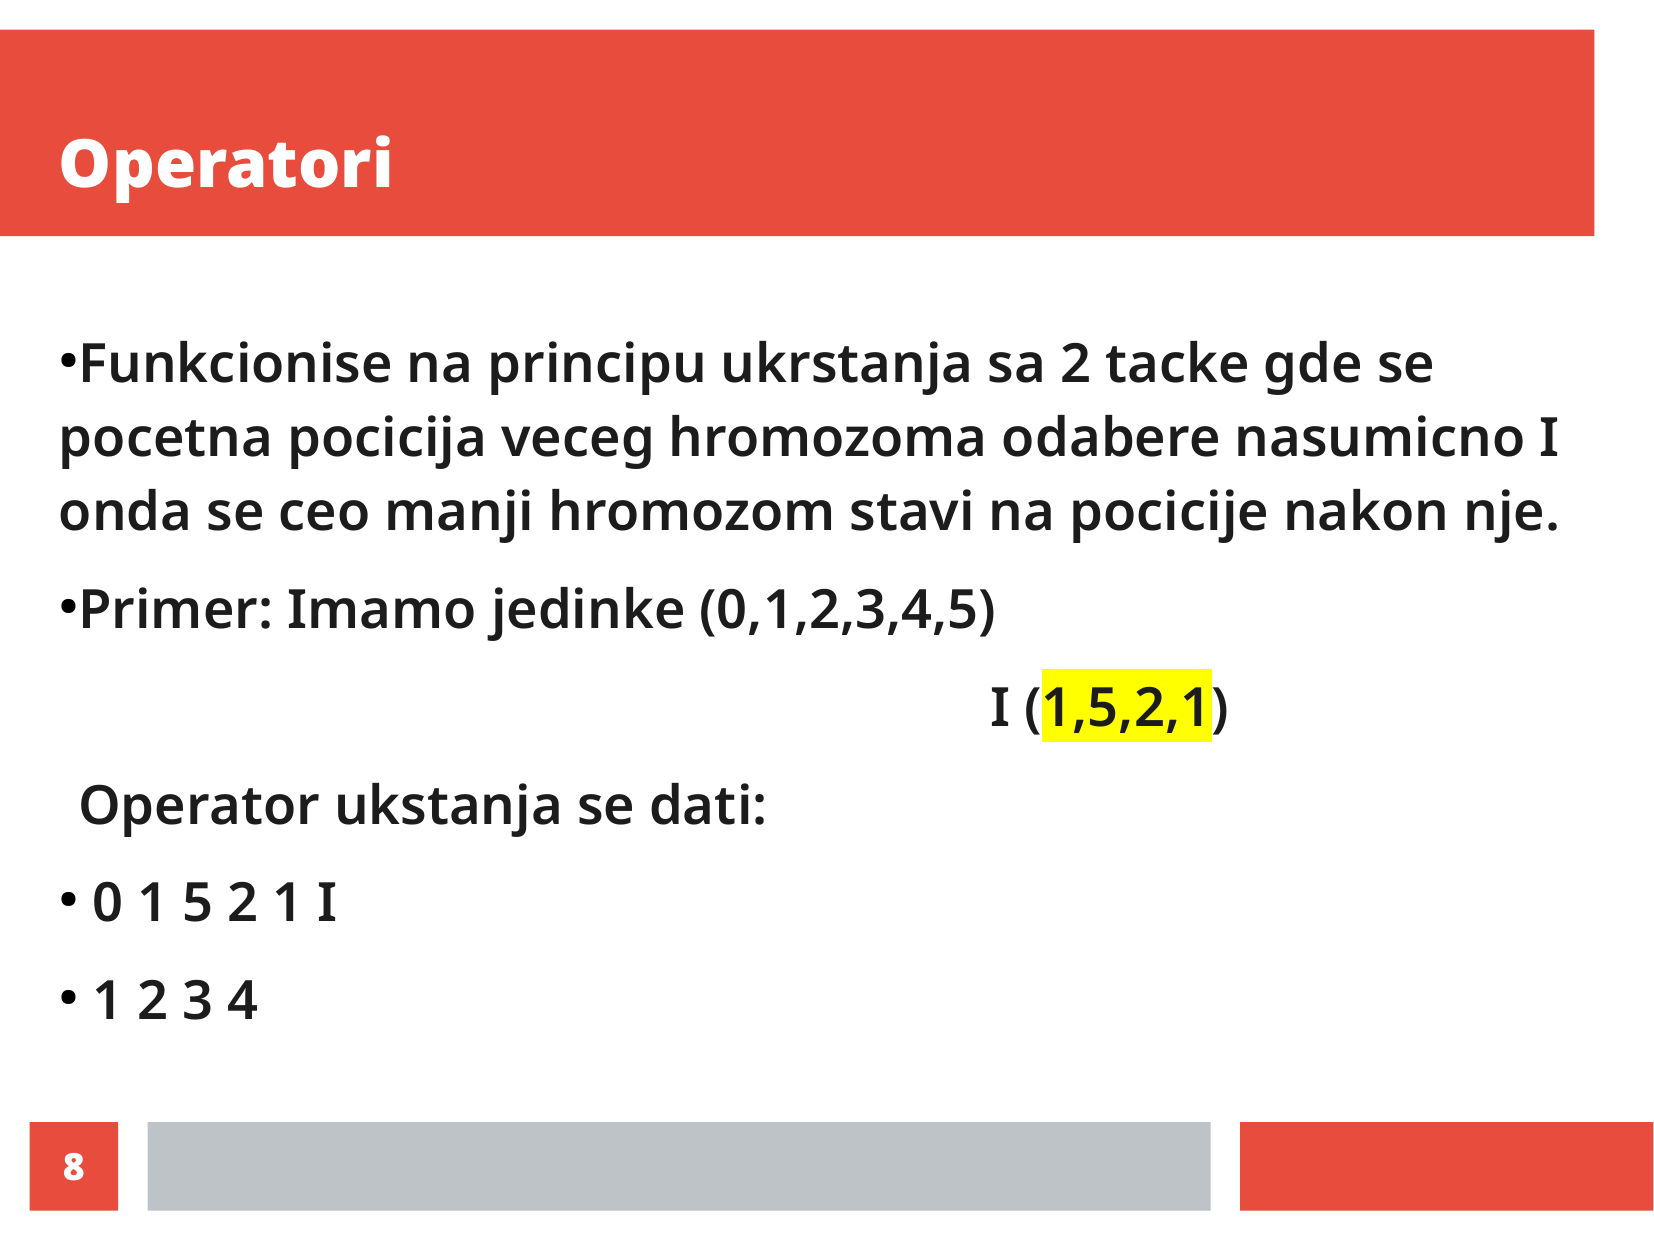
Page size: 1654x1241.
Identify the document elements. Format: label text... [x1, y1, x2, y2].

list Funkcionise na principu ukrstanja sa 2 tacke gde se pocetna pocicija veceg hromozoma odabere nasumicno I onda se ceo manji hromozom stavi na pocicije nakon nje. Primer: Imamo jedinke (0,1,2,3,4,5) I (1,5,2,1) Operator ukstanja se dati: 0 1 5 2 1 I 1 2 3 4 [59, 324, 1565, 1093]
title Operatori [59, 59, 1595, 207]
